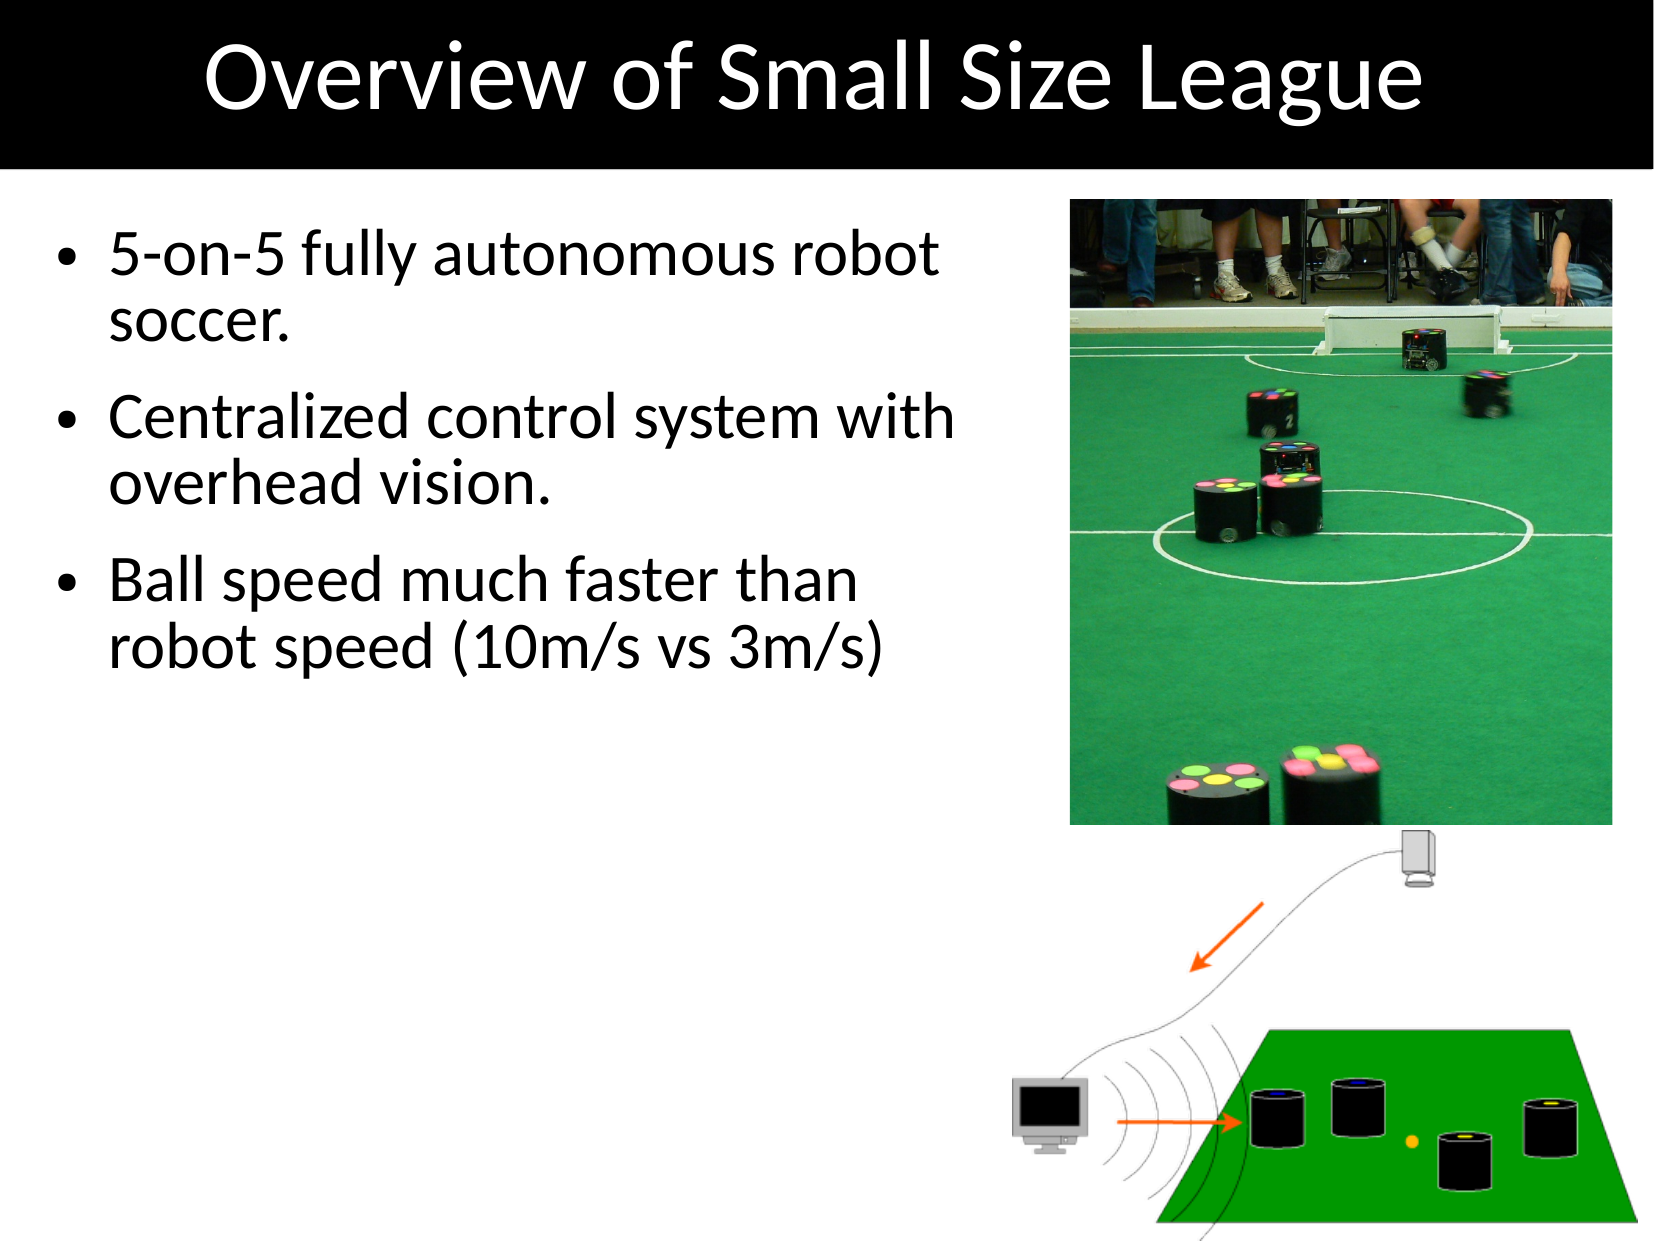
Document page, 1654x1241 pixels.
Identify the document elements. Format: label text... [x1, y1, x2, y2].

title Overview of Small Size League [0, 0, 1654, 169]
list 5-on-5 fully autonomous robot soccer. Centralized control system with overhead vision. Ball speed much faster than robot speed (10m/s vs 3m/s) [37, 225, 1013, 1201]
picture [1069, 199, 1613, 826]
picture [1012, 830, 1638, 1241]
